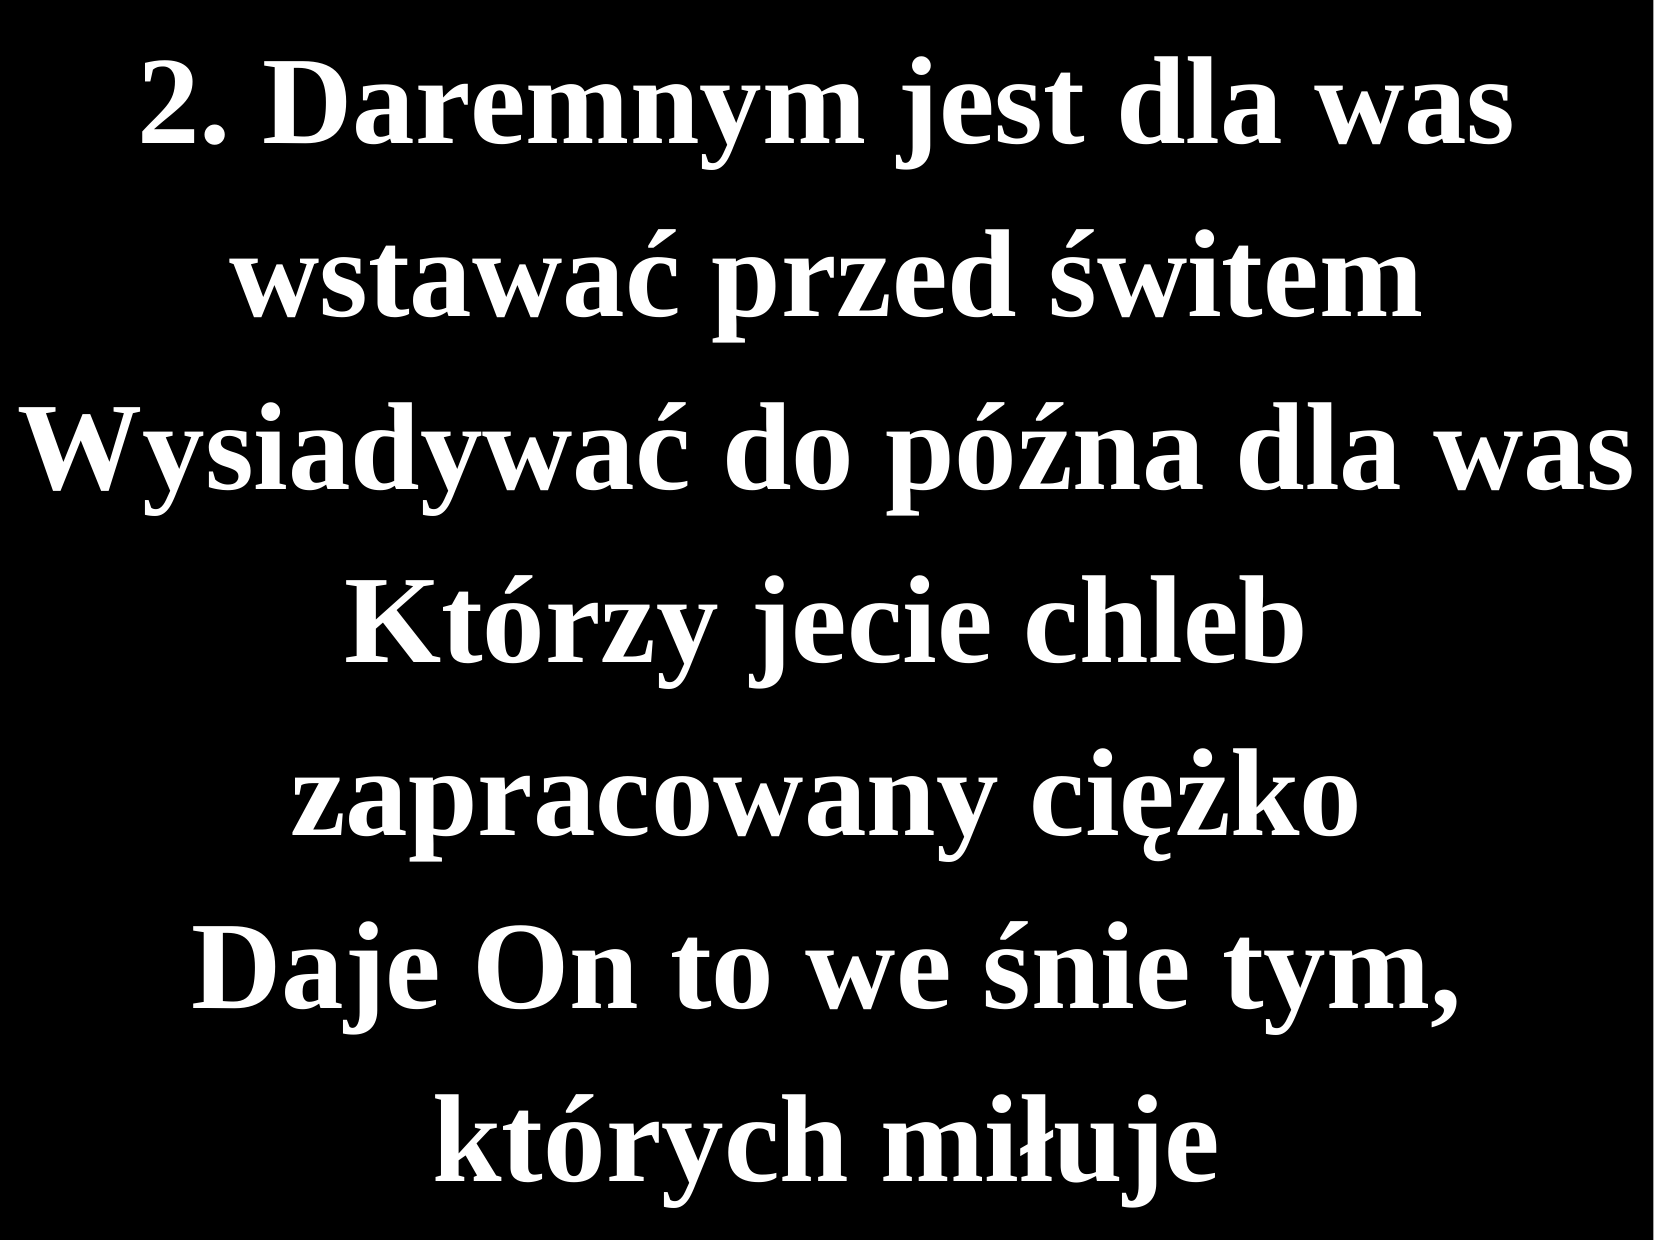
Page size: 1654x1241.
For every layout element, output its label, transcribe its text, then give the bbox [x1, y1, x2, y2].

subtitle 2. Daremnym jest dla was ppp wstawać przed świtem ppp Wysiadywać do późna dla was ppp Którzy jecie chleb ppp zapracowany ciężko ppp Daje On to we śnie tym, ppp których miłuje [0, 0, 1654, 1241]
